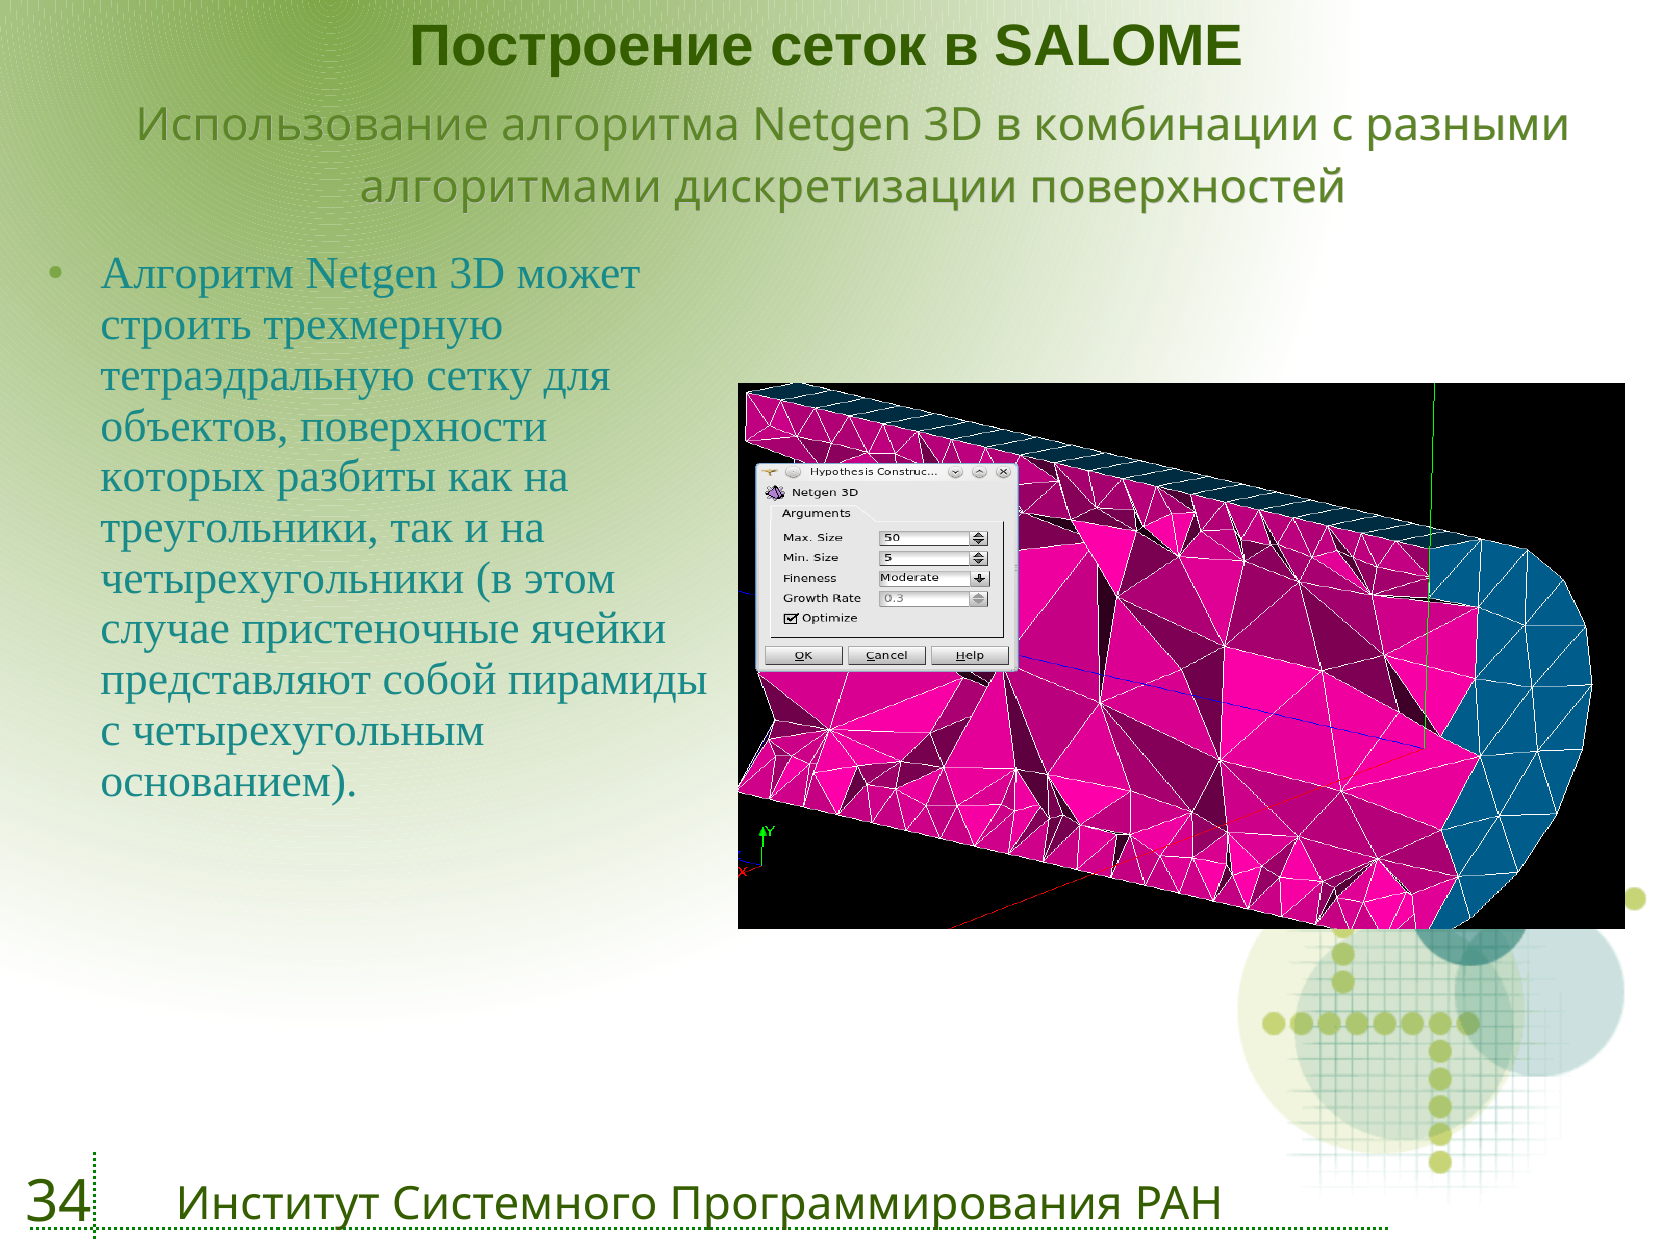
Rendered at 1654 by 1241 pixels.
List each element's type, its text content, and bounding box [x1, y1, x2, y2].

list Алгоритм Netgen 3D может строить трехмерную тетраэдральную сетку для объектов, поверхности которых разбиты как на треугольники, так и на четырехугольники (в этом случае пристеночные ячейки представляют собой пирамиды с четырехугольным основанием). [29, 248, 709, 1052]
picture [738, 383, 1654, 1211]
title Использование алгоритма Netgen 3D в комбинации с разными алгоритмами дискретизации поверхностей [82, 97, 1625, 210]
